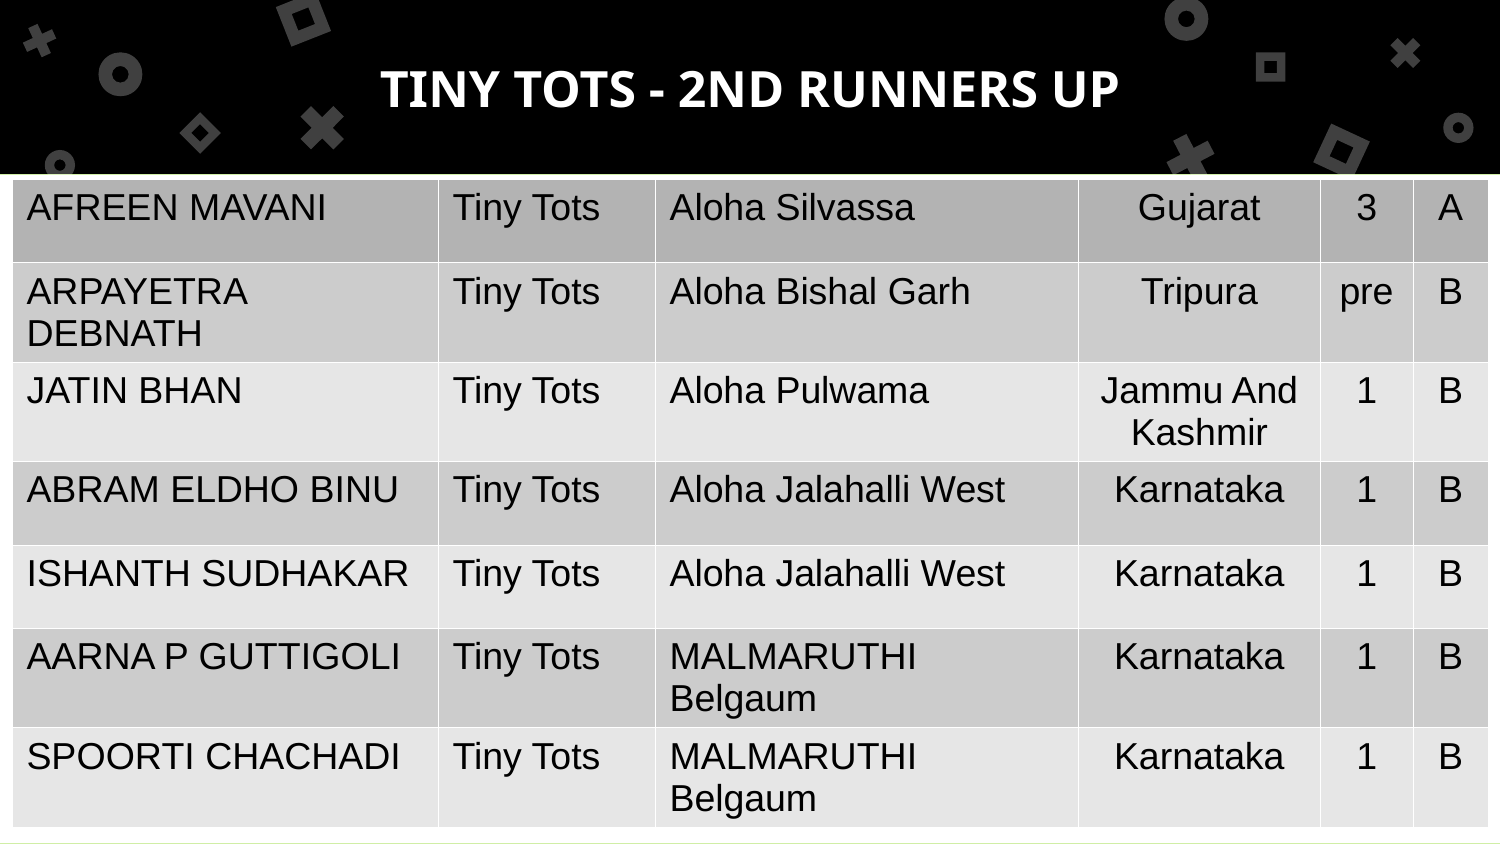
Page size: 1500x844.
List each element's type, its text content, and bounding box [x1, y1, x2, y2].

table_cell 1 [1321, 462, 1413, 545]
table_cell B [1414, 263, 1488, 362]
table_cell ISHANTH SUDHAKAR [13, 546, 438, 628]
table_cell B [1414, 363, 1488, 461]
table_cell JATIN BHAN [13, 363, 438, 461]
table_header Tiny Tots [439, 180, 655, 262]
table_cell 1 [1321, 363, 1413, 461]
table_cell 1 [1321, 629, 1413, 727]
table_cell MALMARUTHI Belgaum [656, 629, 1078, 727]
table_cell Karnataka [1079, 728, 1320, 827]
table_cell AARNA P GUTTIGOLI [13, 629, 438, 727]
table_cell Aloha Bishal Garh [656, 263, 1078, 362]
table_header Aloha Silvassa [656, 180, 1078, 262]
table_header AFREEN MAVANI [13, 180, 438, 262]
table_cell ARPAYETRA DEBNATH [13, 263, 438, 362]
table_cell Karnataka [1079, 546, 1320, 628]
table_cell Tripura [1079, 263, 1320, 362]
table_cell SPOORTI CHACHADI [13, 728, 438, 827]
table_cell Tiny Tots [439, 546, 655, 628]
table_cell Tiny Tots [439, 462, 655, 545]
table_cell ABRAM ELDHO BINU [13, 462, 438, 545]
table_header Gujarat [1079, 180, 1320, 262]
table_cell Aloha Jalahalli West [656, 546, 1078, 628]
table_cell B [1414, 462, 1488, 545]
table_cell Tiny Tots [439, 363, 655, 461]
table_cell Tiny Tots [439, 263, 655, 362]
table_cell Tiny Tots [439, 629, 655, 727]
table_cell Jammu And Kashmir [1079, 363, 1320, 461]
table_cell 1 [1321, 546, 1413, 628]
table_cell Aloha Pulwama [656, 363, 1078, 461]
table_cell Karnataka [1079, 462, 1320, 545]
table_header 3 [1321, 180, 1413, 262]
table_cell Tiny Tots [439, 728, 655, 827]
table_cell Karnataka [1079, 629, 1320, 727]
table_cell pre [1321, 263, 1413, 362]
table_header A [1414, 180, 1488, 262]
table_cell MALMARUTHI Belgaum [656, 728, 1078, 827]
text_box TINY TOTS - 2ND RUNNERS UP [75, 0, 1425, 175]
table_cell B [1414, 728, 1488, 827]
table_cell Aloha Jalahalli West [656, 462, 1078, 545]
table_cell B [1414, 546, 1488, 628]
table_cell B [1414, 629, 1488, 727]
table_cell 1 [1321, 728, 1413, 827]
